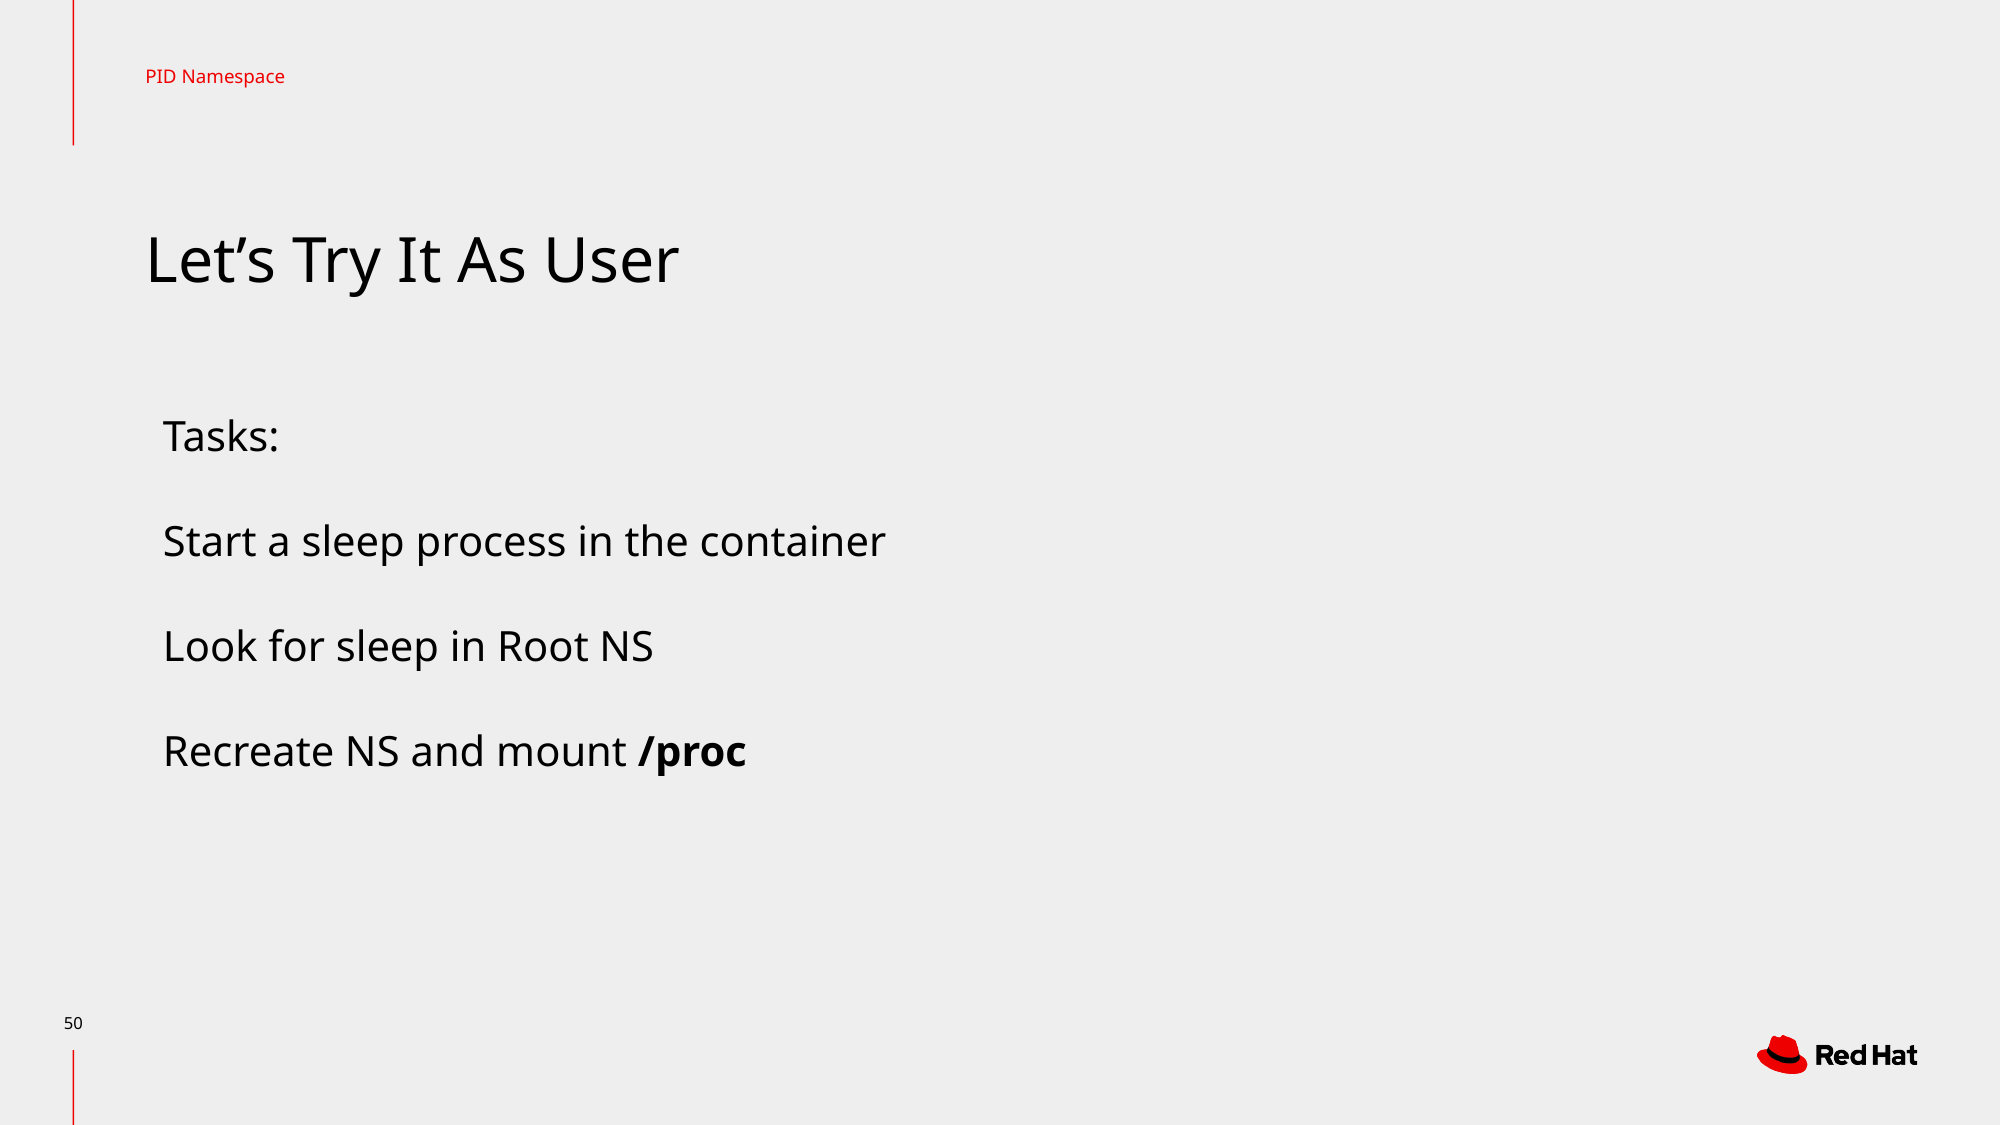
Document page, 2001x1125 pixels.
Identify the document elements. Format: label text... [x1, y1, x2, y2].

title Tasks: Start a sleep process in the container Look for sleep in Root NS Recreate NS and mount /proc [162, 355, 1320, 1052]
title Let’s Try It As User [73, 193, 1713, 353]
subtitle PID Namespace [73, 9, 919, 143]
picture [1757, 1035, 1918, 1074]
slide_number <number> [13, 1012, 134, 1036]
